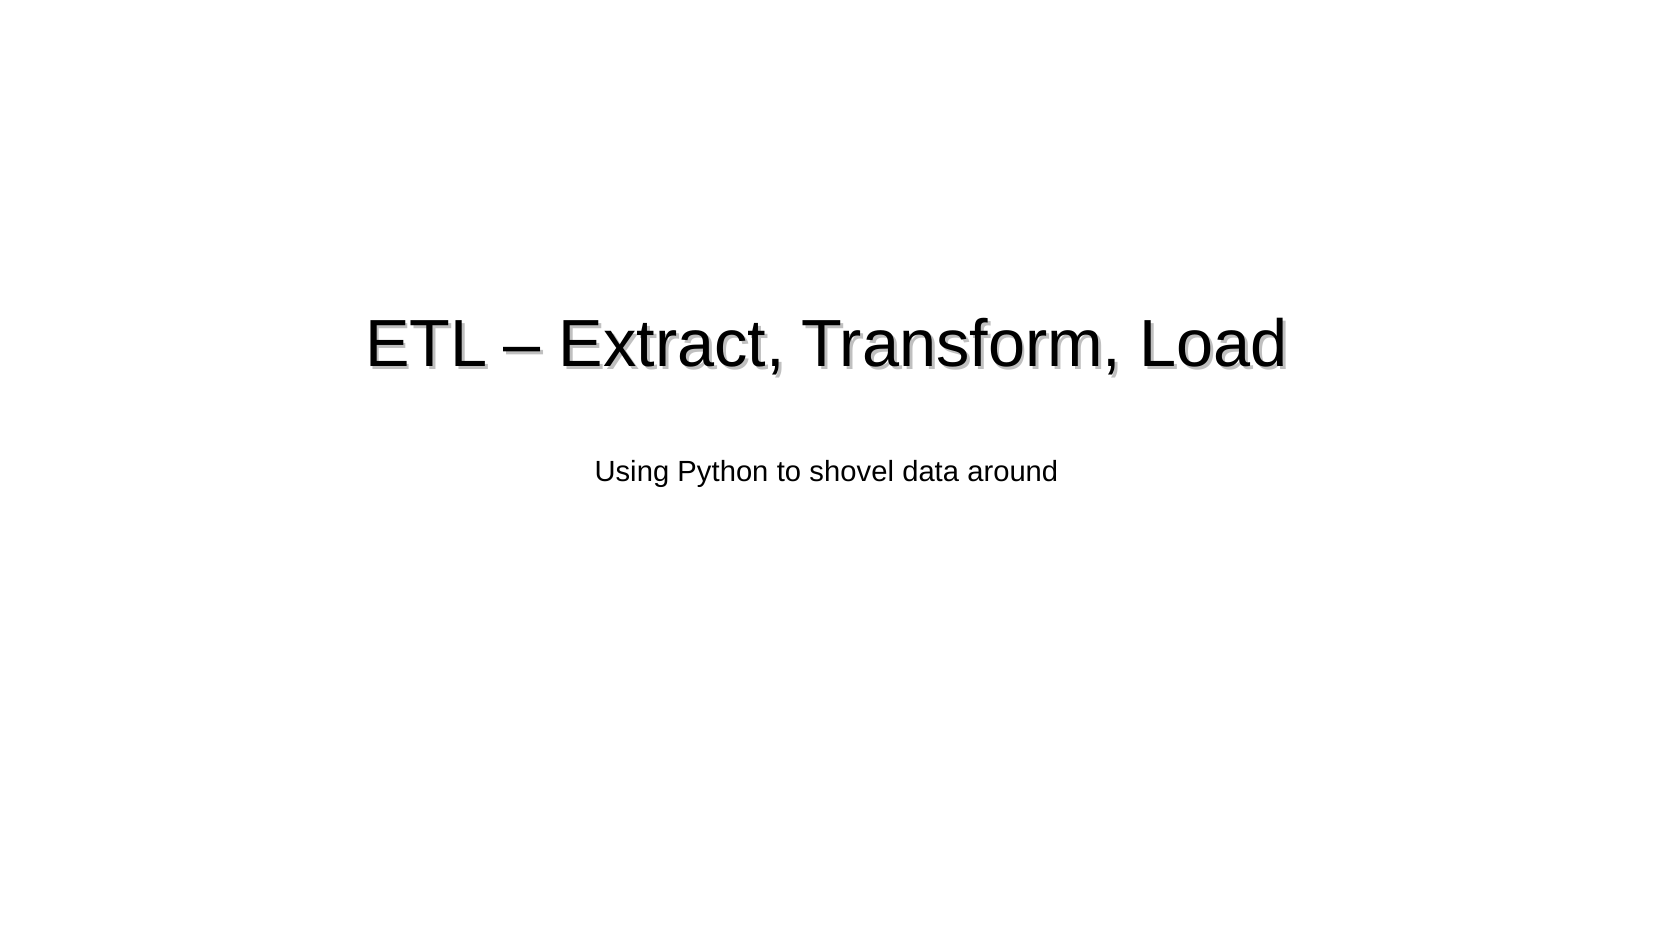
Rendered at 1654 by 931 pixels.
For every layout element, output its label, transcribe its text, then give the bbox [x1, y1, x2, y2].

subtitle ETL – Extract, Transform, Load Using Python to shovel data around [82, 37, 1571, 757]
